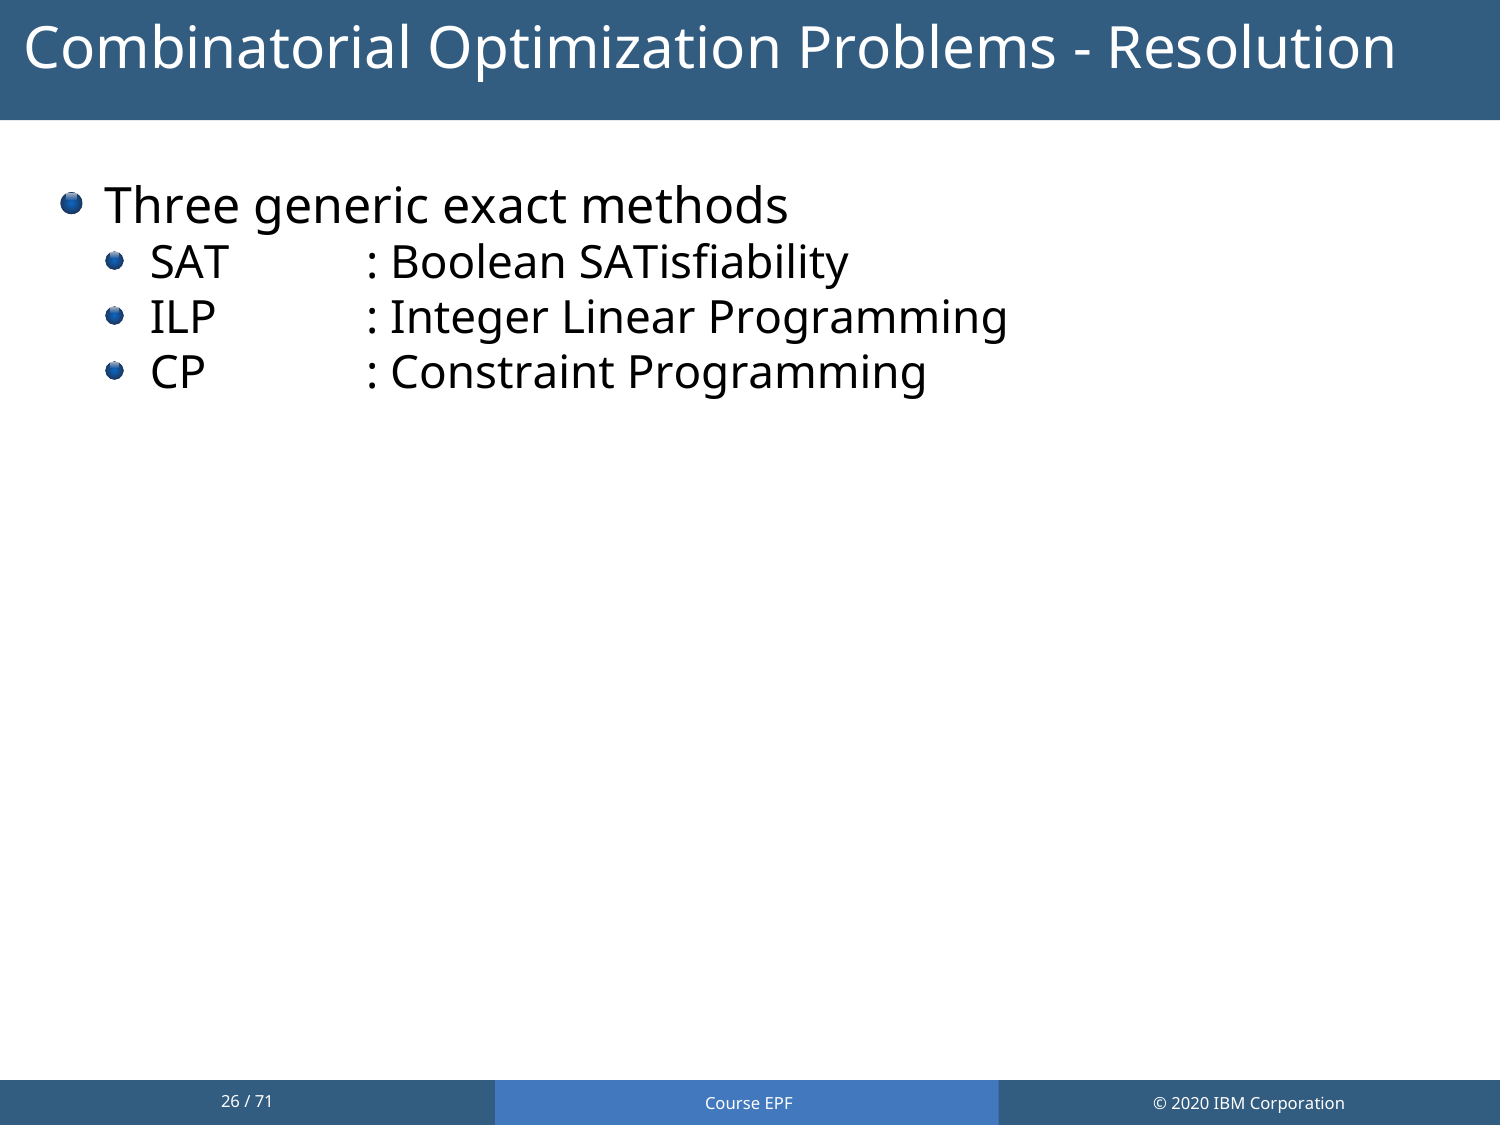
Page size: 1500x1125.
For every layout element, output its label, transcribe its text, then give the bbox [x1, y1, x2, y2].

list Three generic exact methods SAT : Boolean SATisfiability ILP : Integer Linear Programming CP : Constraint Programming [45, 165, 1441, 1036]
title Combinatorial Optimization Problems - Resolution [0, 0, 1500, 121]
